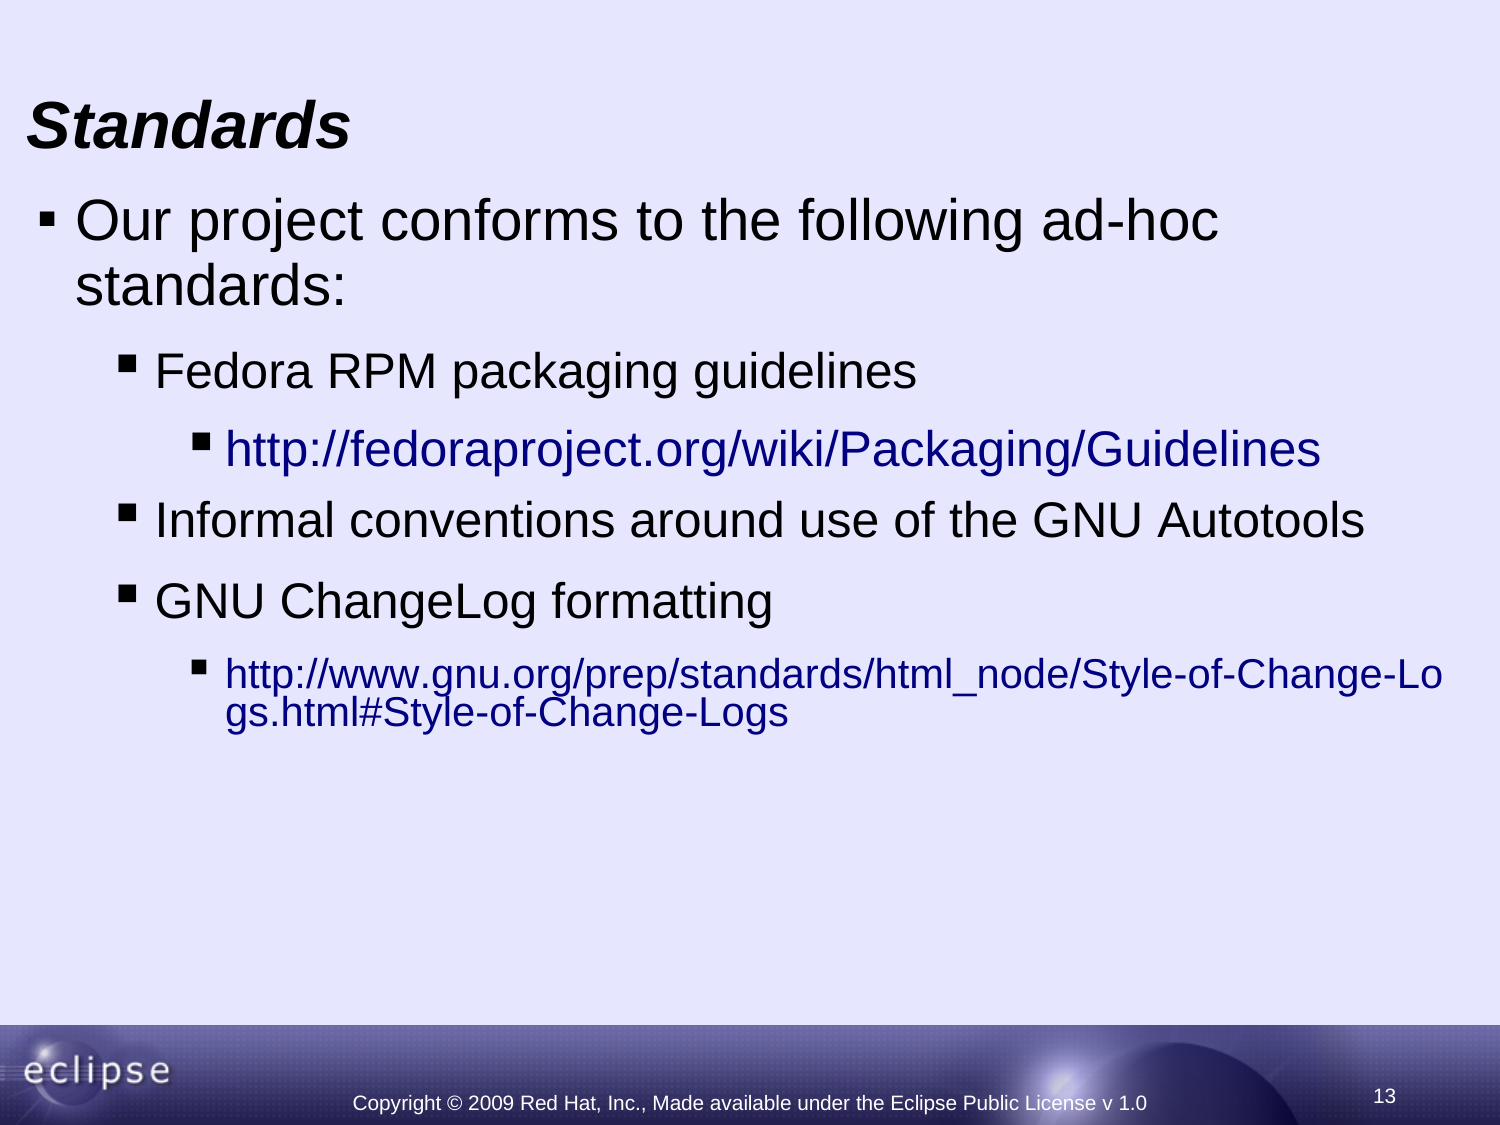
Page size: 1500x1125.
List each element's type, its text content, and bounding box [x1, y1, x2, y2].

picture [0, 1025, 1500, 1125]
list Our project conforms to the following ad-hoc standards: Fedora RPM packaging guidelines http://fedoraproject.org/wiki/Packaging/Guidelines Informal conventions around use of the GNU Autotools GNU ChangeLog formatting http://www.gnu.org/prep/standards/html_node/Style-of-Change-Logs.html#Style-of-Change-Logs [37, 187, 1463, 1021]
title Standards [26, 84, 1474, 172]
